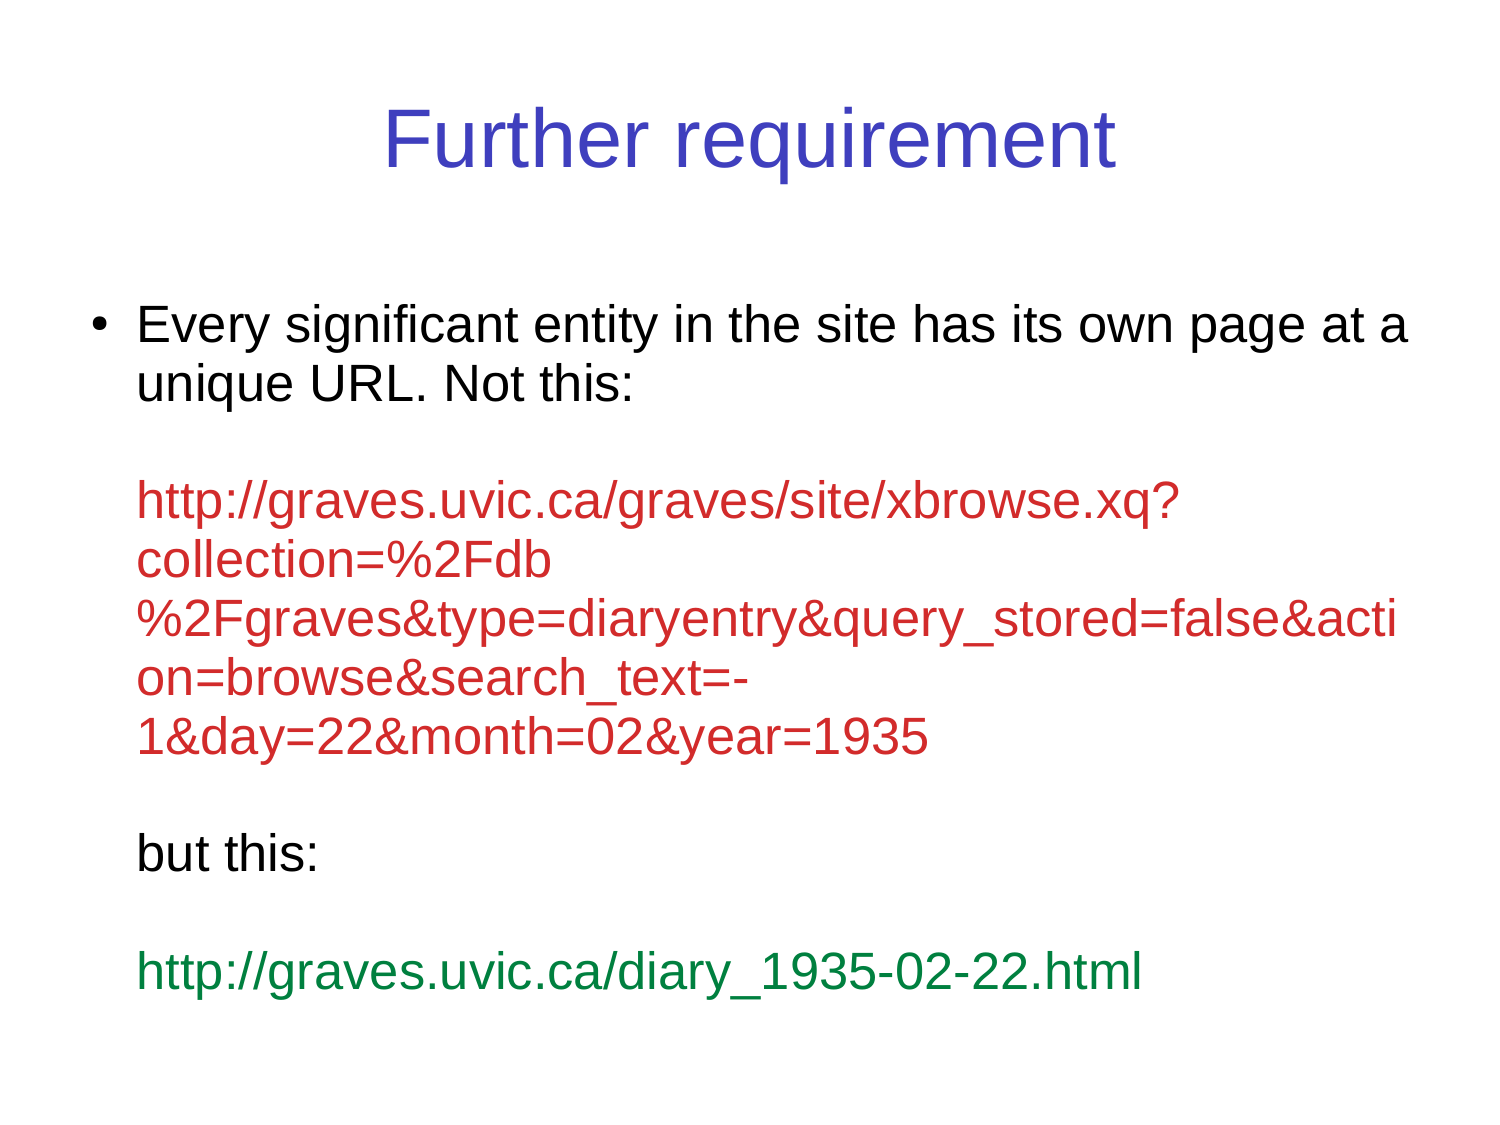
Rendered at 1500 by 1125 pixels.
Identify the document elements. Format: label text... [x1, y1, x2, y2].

list Every significant entity in the site has its own page at a unique URL. Not this: http://graves.uvic.ca/graves/site/xbrowse.xq?collection=%2Fdb%2Fgraves&type=diaryentry&query_stored=false&action=browse&search_text=-1&day=22&month=02&year=1935 but this: http://graves.uvic.ca/diary_1935-02-22.html [75, 295, 1425, 1063]
title Further requirement [75, 44, 1425, 233]
